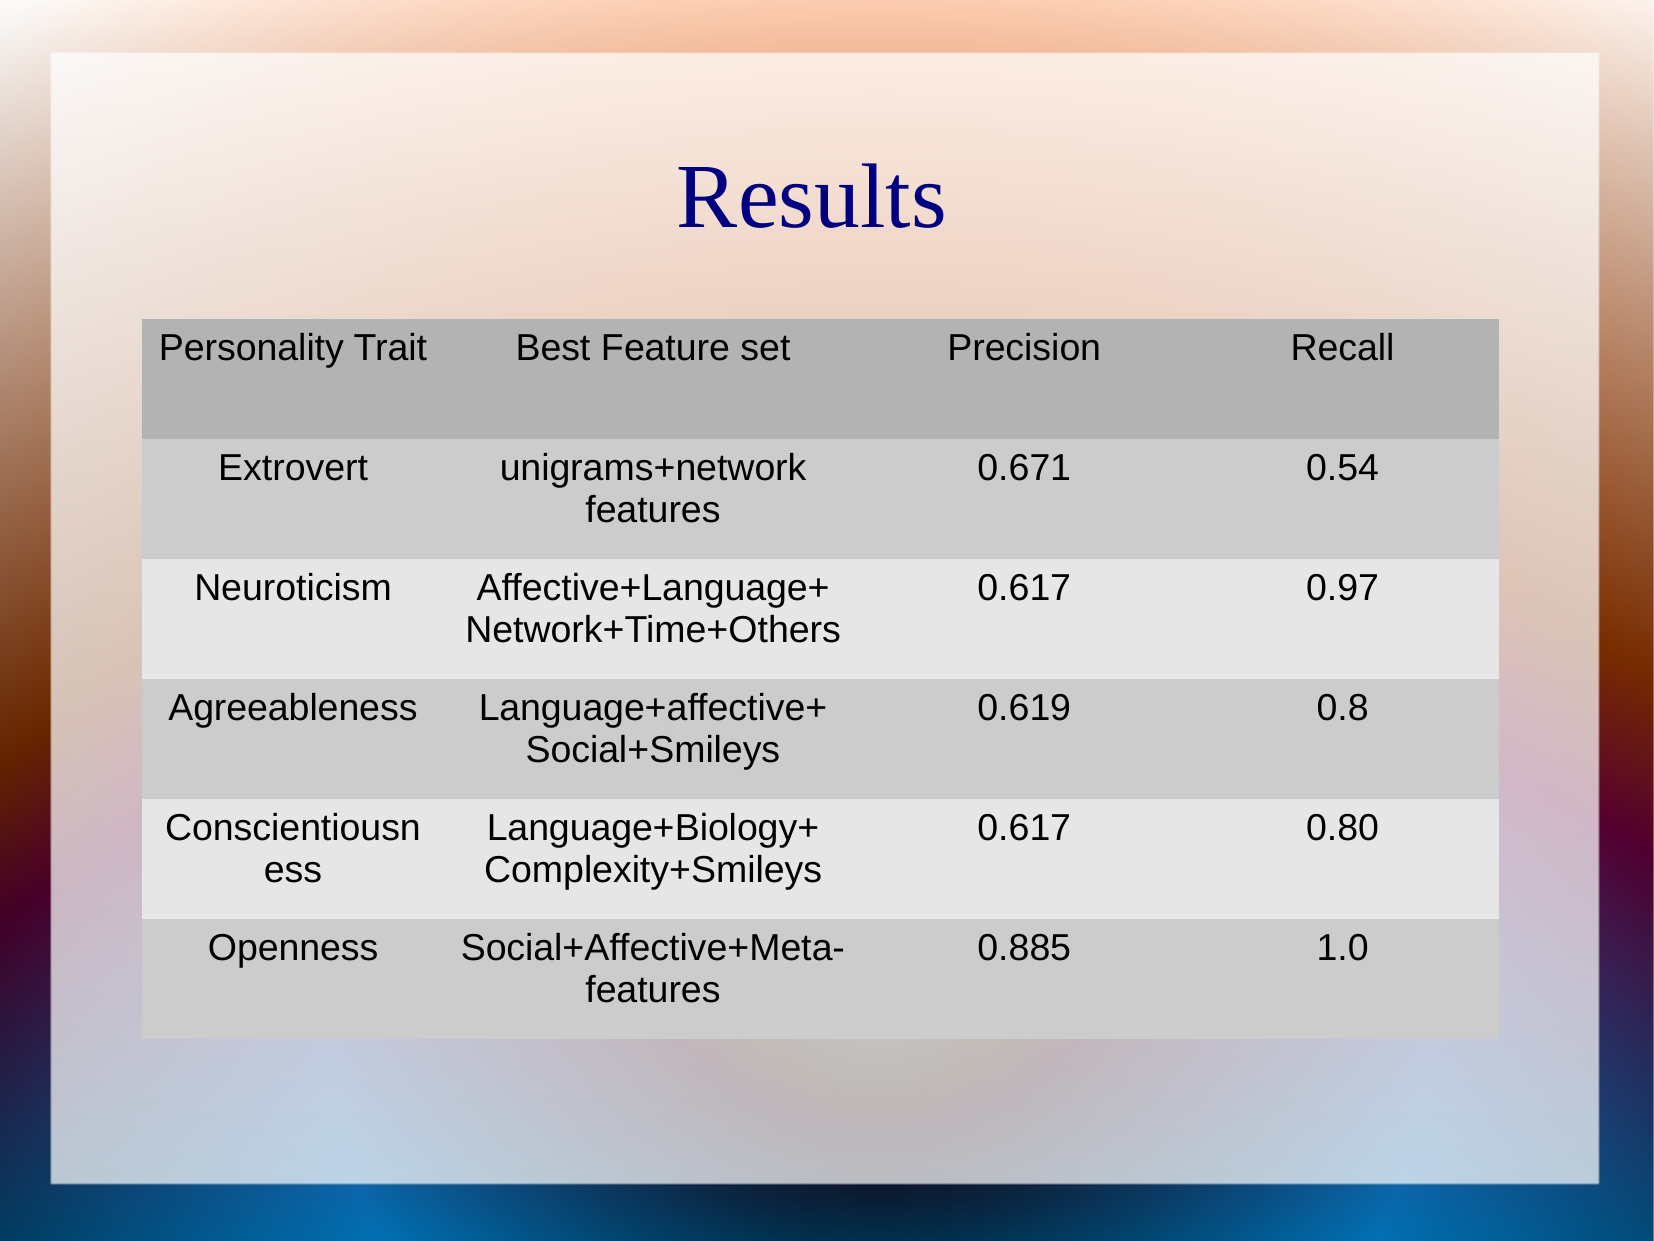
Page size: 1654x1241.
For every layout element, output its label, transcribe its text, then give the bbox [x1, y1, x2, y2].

table_cell unigrams+network features [444, 439, 862, 559]
table_cell Language+affective+ Social+Smileys [444, 679, 862, 799]
table_cell Neuroticism [142, 559, 444, 679]
table_cell Affective+Language+ Network+Time+Others [444, 559, 862, 679]
table_header Recall [1187, 319, 1499, 439]
picture [0, 0, 1654, 1241]
table_header Personality Trait [142, 319, 444, 439]
table_header Best Feature set [444, 319, 862, 439]
title Results [118, 112, 1506, 281]
table_cell Agreeableness [142, 679, 444, 799]
table_cell 0.671 [862, 439, 1187, 559]
table_cell Openness [142, 919, 444, 1039]
table_cell 1.0 [1187, 919, 1499, 1039]
table_cell Conscientiousness [142, 799, 444, 919]
table_header Precision [862, 319, 1187, 439]
table_cell 0.617 [862, 799, 1187, 919]
table_cell 0.97 [1187, 559, 1499, 679]
table_cell 0.8 [1187, 679, 1499, 799]
table_cell 0.54 [1187, 439, 1499, 559]
table_cell Language+Biology+ Complexity+Smileys [444, 799, 862, 919]
table_cell Extrovert [142, 439, 444, 559]
table_cell 0.80 [1187, 799, 1499, 919]
table_cell 0.617 [862, 559, 1187, 679]
table_cell Social+Affective+Meta-features [444, 919, 862, 1039]
table_cell 0.885 [862, 919, 1187, 1039]
table_cell 0.619 [862, 679, 1187, 799]
